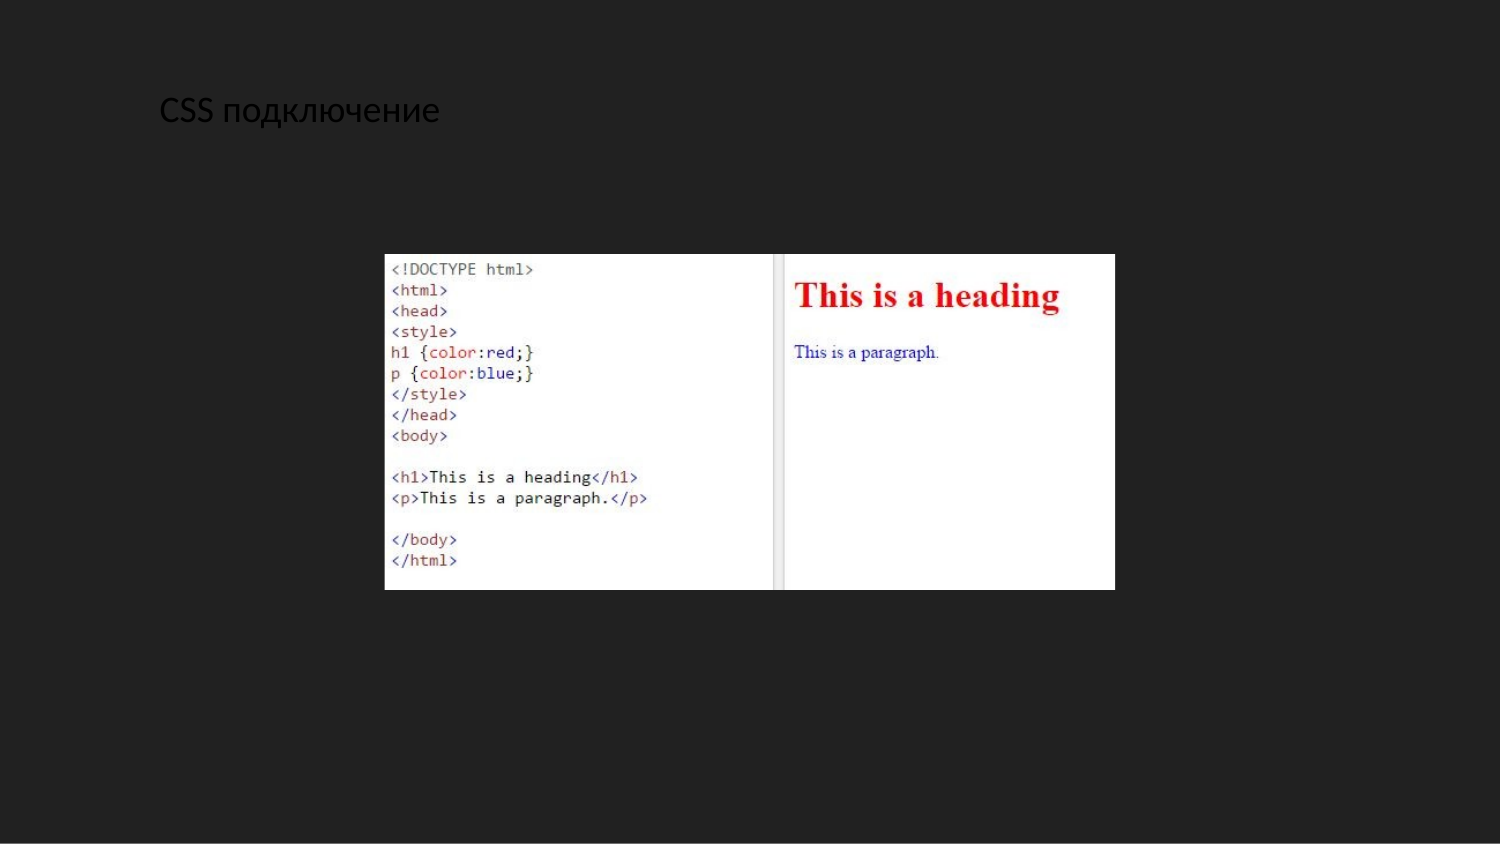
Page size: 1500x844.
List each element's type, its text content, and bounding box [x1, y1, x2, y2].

text_box [384, 254, 1116, 590]
title CSS подключение [63, 82, 544, 226]
